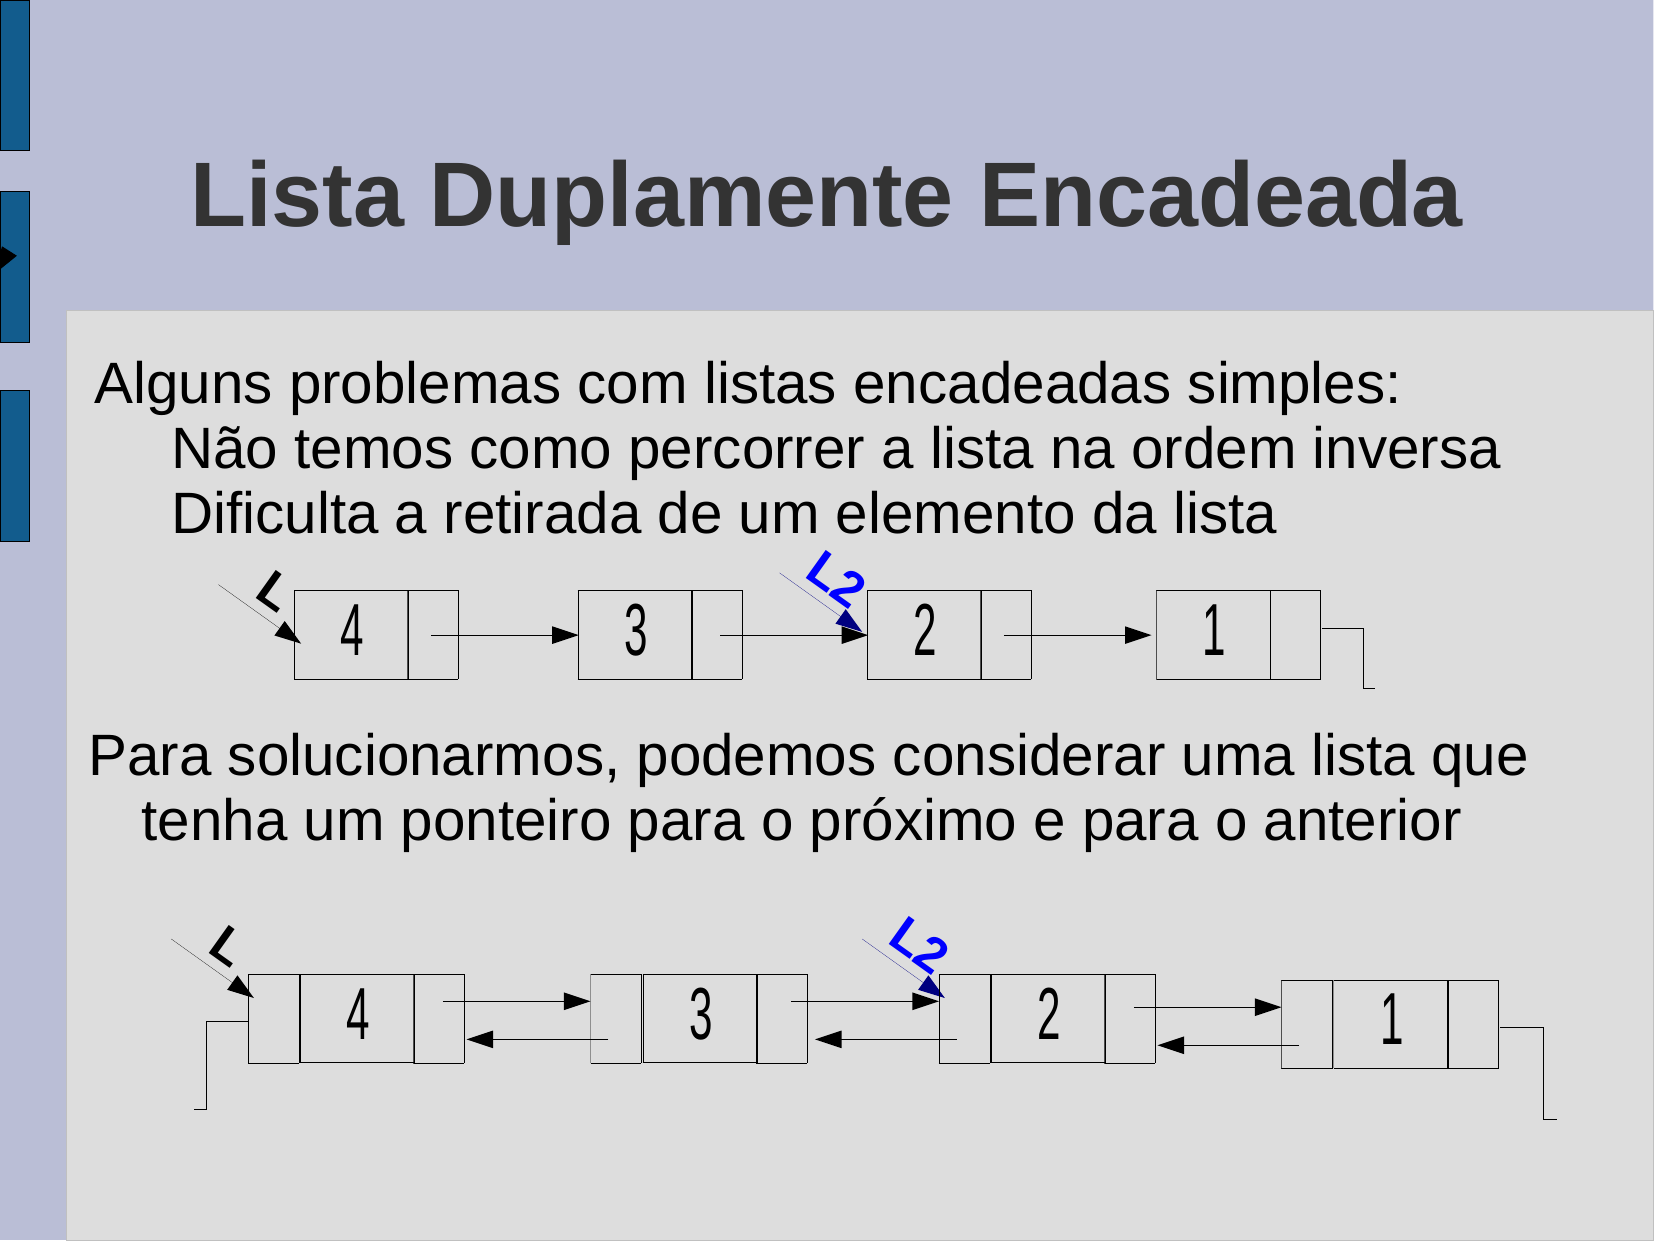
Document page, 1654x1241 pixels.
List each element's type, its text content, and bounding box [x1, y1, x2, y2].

list Para solucionarmos, podemos considerar uma lista que tenha um ponteiro para o próximo e para o anterior [70, 722, 1648, 875]
chart [248, 974, 467, 1069]
chart [1156, 590, 1323, 686]
title Lista Duplamente Encadeada [121, 91, 1534, 299]
chart [867, 590, 1034, 686]
list Alguns problemas com listas encadeadas simples: Não temos como percorrer a lista na ordem inversa Dificulta a retirada de um elemento da lista [76, 350, 1642, 546]
chart [294, 590, 461, 686]
chart [938, 974, 1158, 1069]
chart [577, 590, 745, 686]
chart [590, 974, 810, 1069]
chart [1281, 980, 1501, 1075]
